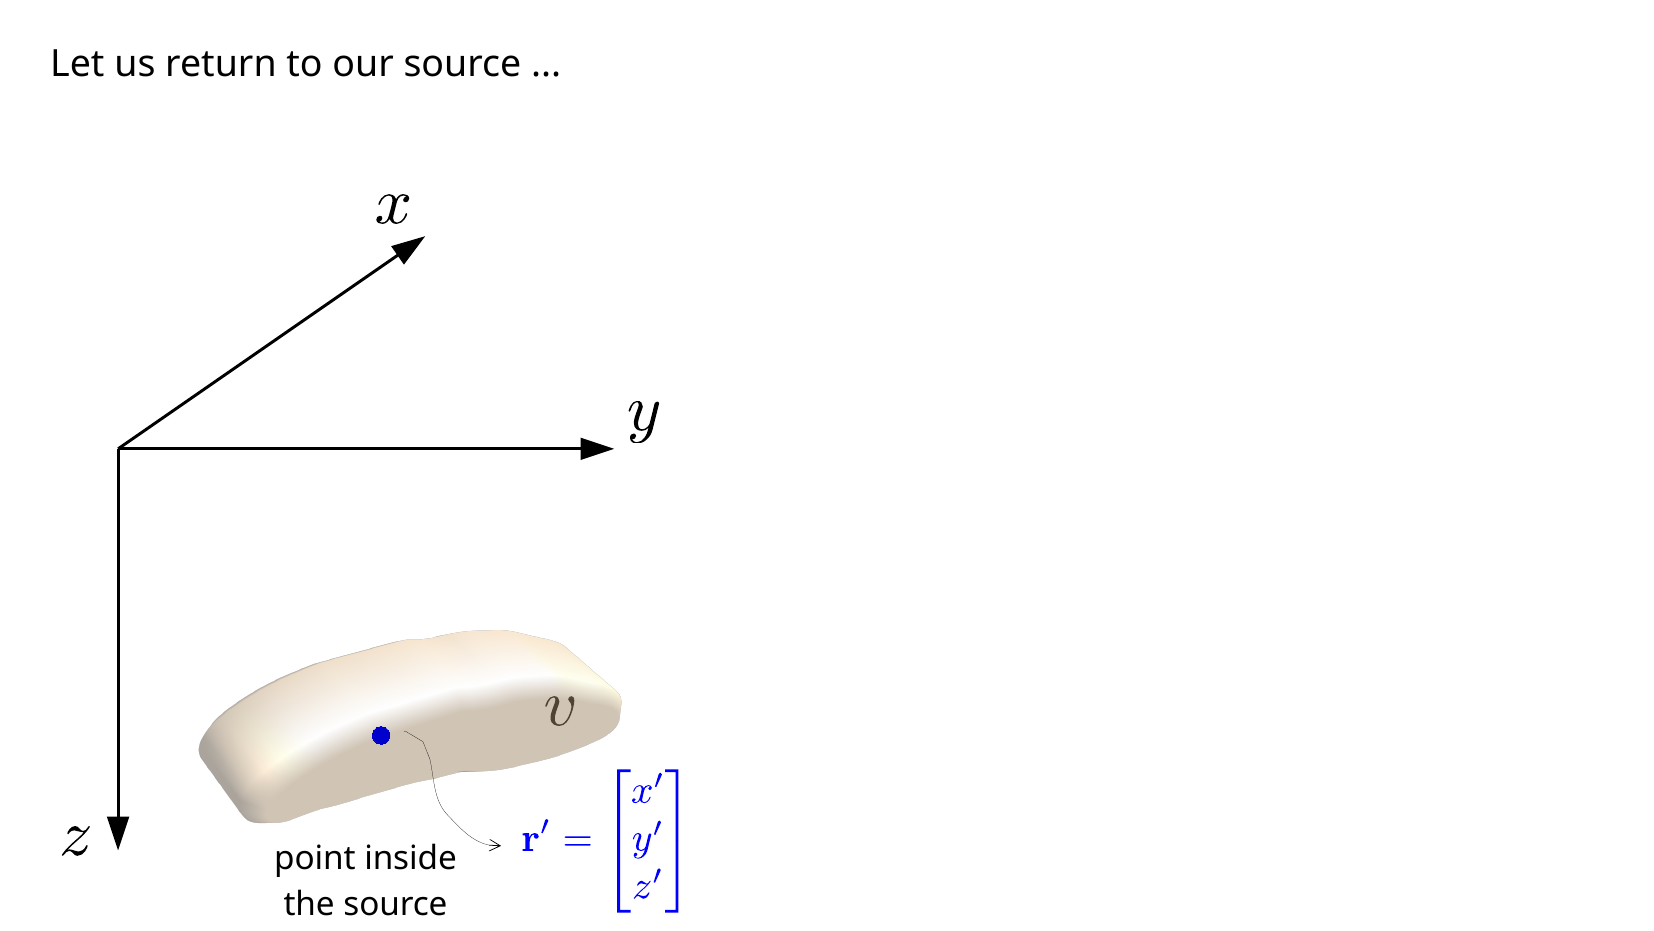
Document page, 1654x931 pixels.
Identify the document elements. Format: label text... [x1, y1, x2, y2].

picture [59, 826, 93, 856]
picture [374, 194, 413, 224]
picture [519, 767, 693, 915]
text_box point inside the source [241, 826, 490, 925]
text_box Let us return to our source ... [35, 29, 560, 86]
text_box [372, 726, 390, 745]
picture [626, 401, 662, 443]
